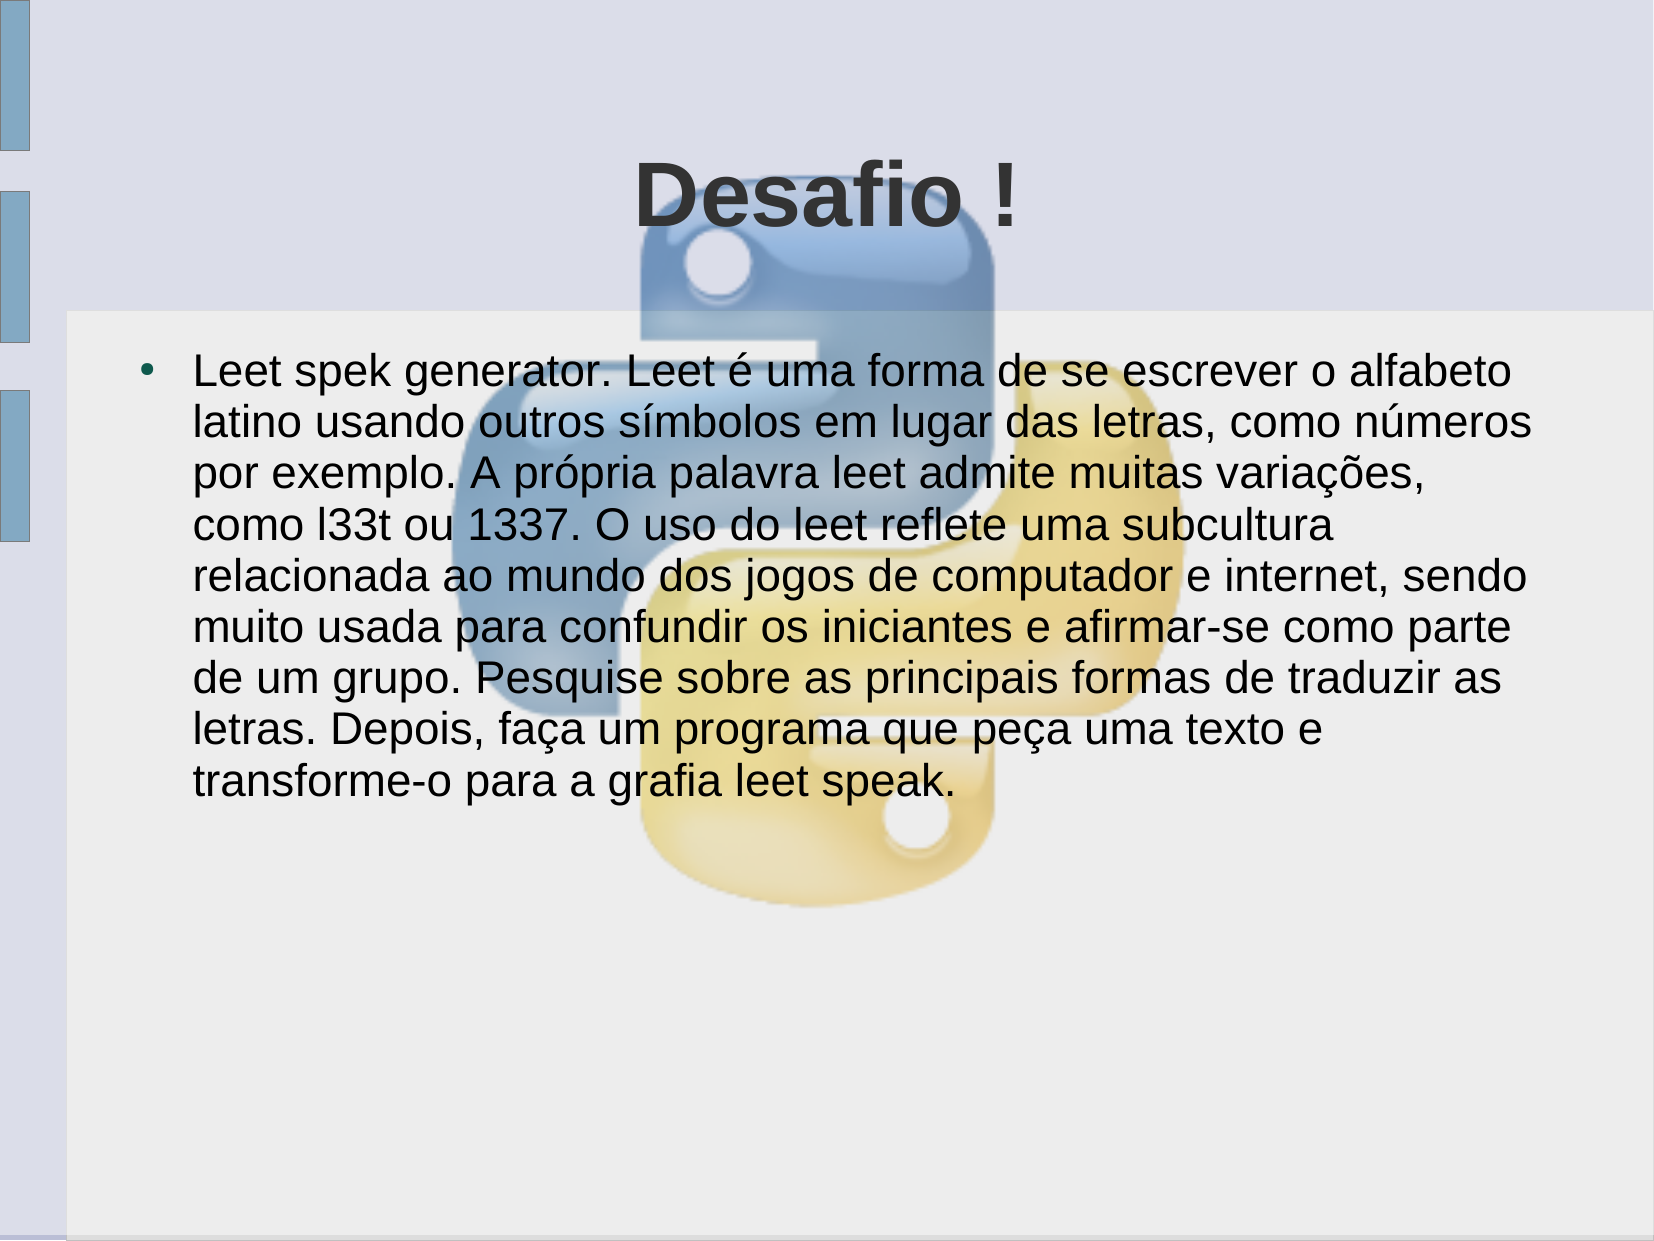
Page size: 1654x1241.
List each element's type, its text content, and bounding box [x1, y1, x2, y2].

title Desafio ! [121, 91, 1534, 299]
picture [0, 0, 1654, 1235]
list Leet spek generator. Leet é uma forma de se escrever o alfabeto latino usando outros símbolos em lugar das letras, como números por exemplo. A própria palavra leet admite muitas variações, como l33t ou 1337. O uso do leet reflete uma subcultura relacionada ao mundo dos jogos de computador e internet, sendo muito usada para confundir os iniciantes e afirmar-se como parte de um grupo. Pesquise sobre as principais formas de traduzir as letras. Depois, faça um programa que peça uma texto e transforme-o para a grafia leet speak. [121, 344, 1534, 1112]
